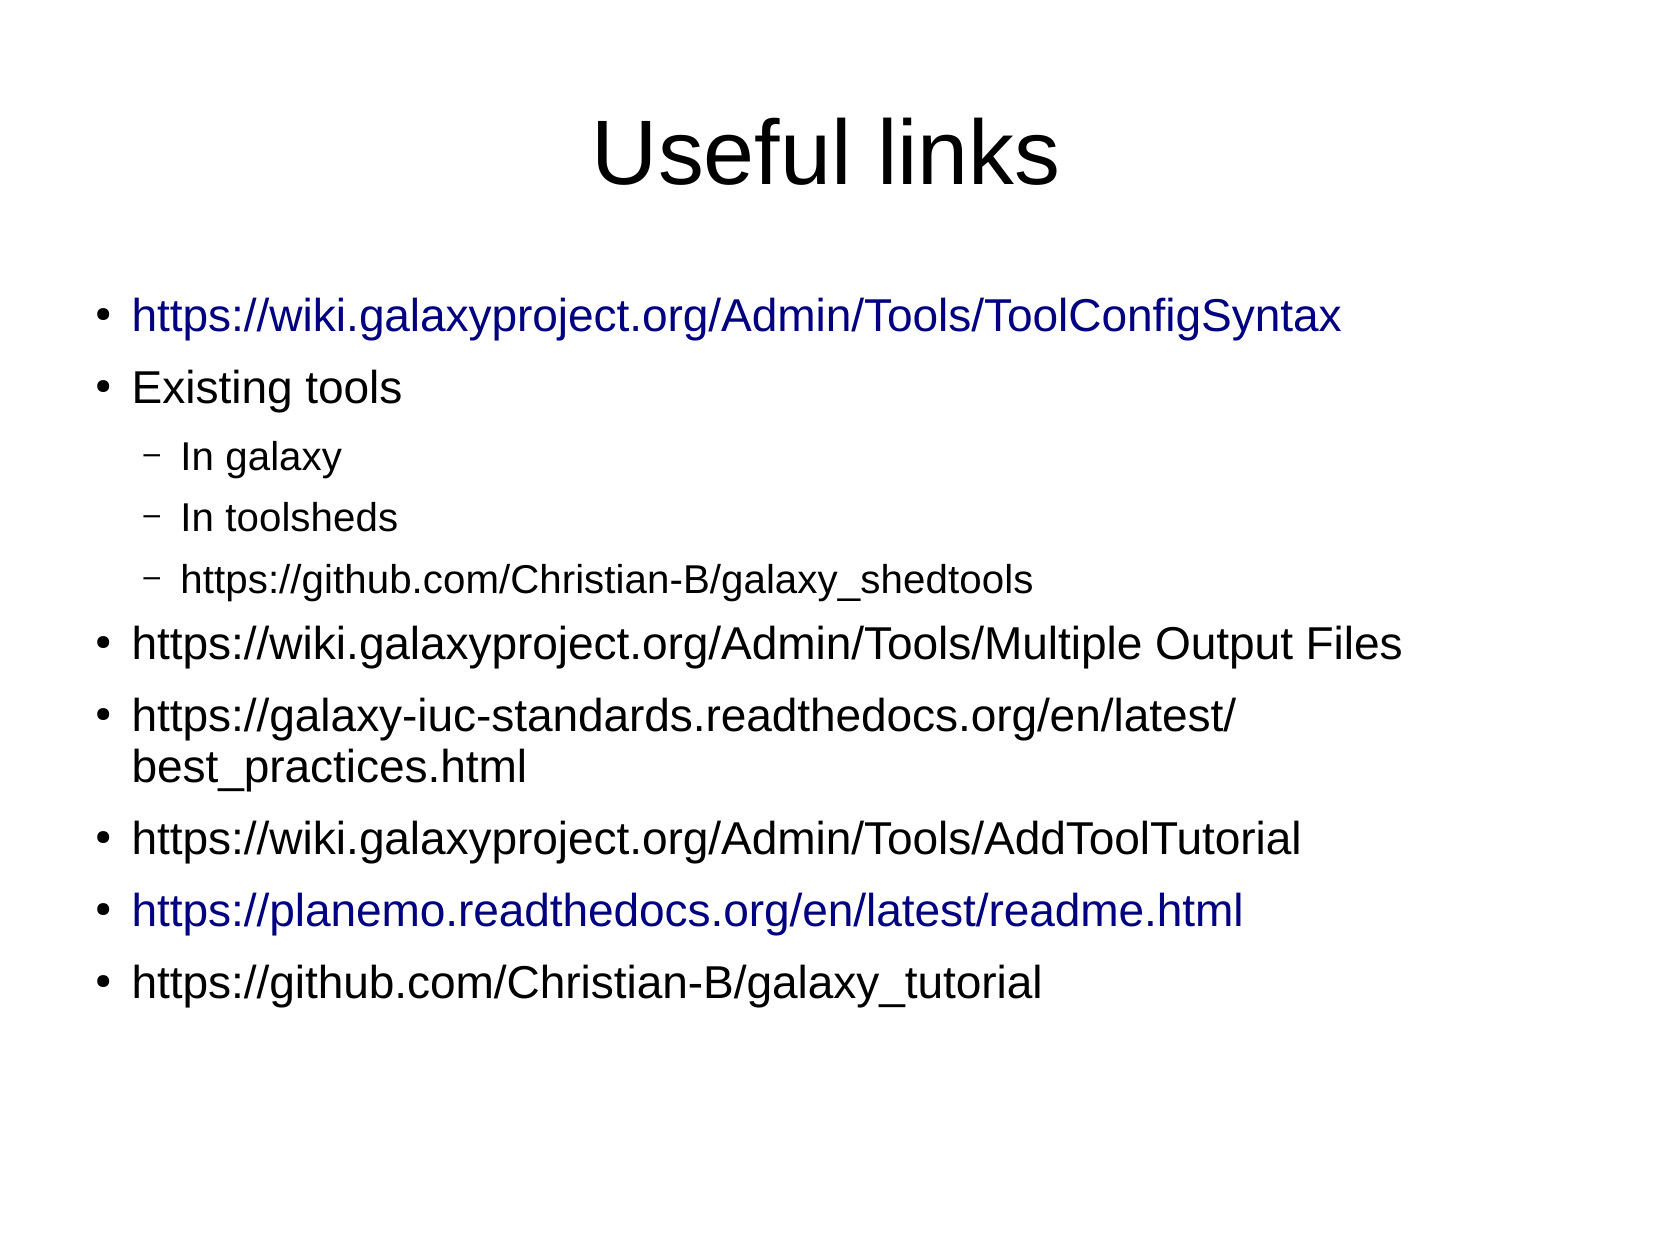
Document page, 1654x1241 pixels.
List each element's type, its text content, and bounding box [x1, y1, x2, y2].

list https://wiki.galaxyproject.org/Admin/Tools/ToolConfigSyntax Existing tools In galaxy In toolsheds https://github.com/Christian-B/galaxy_shedtools https://wiki.galaxyproject.org/Admin/Tools/Multiple Output Files https://galaxy-iuc-standards.readthedocs.org/en/latest/best_practices.html https://wiki.galaxyproject.org/Admin/Tools/AddToolTutorial https://planemo.readthedocs.org/en/latest/readme.html https://github.com/Christian-B/galaxy_tutorial [82, 290, 1571, 1010]
title Useful links [82, 49, 1571, 257]
